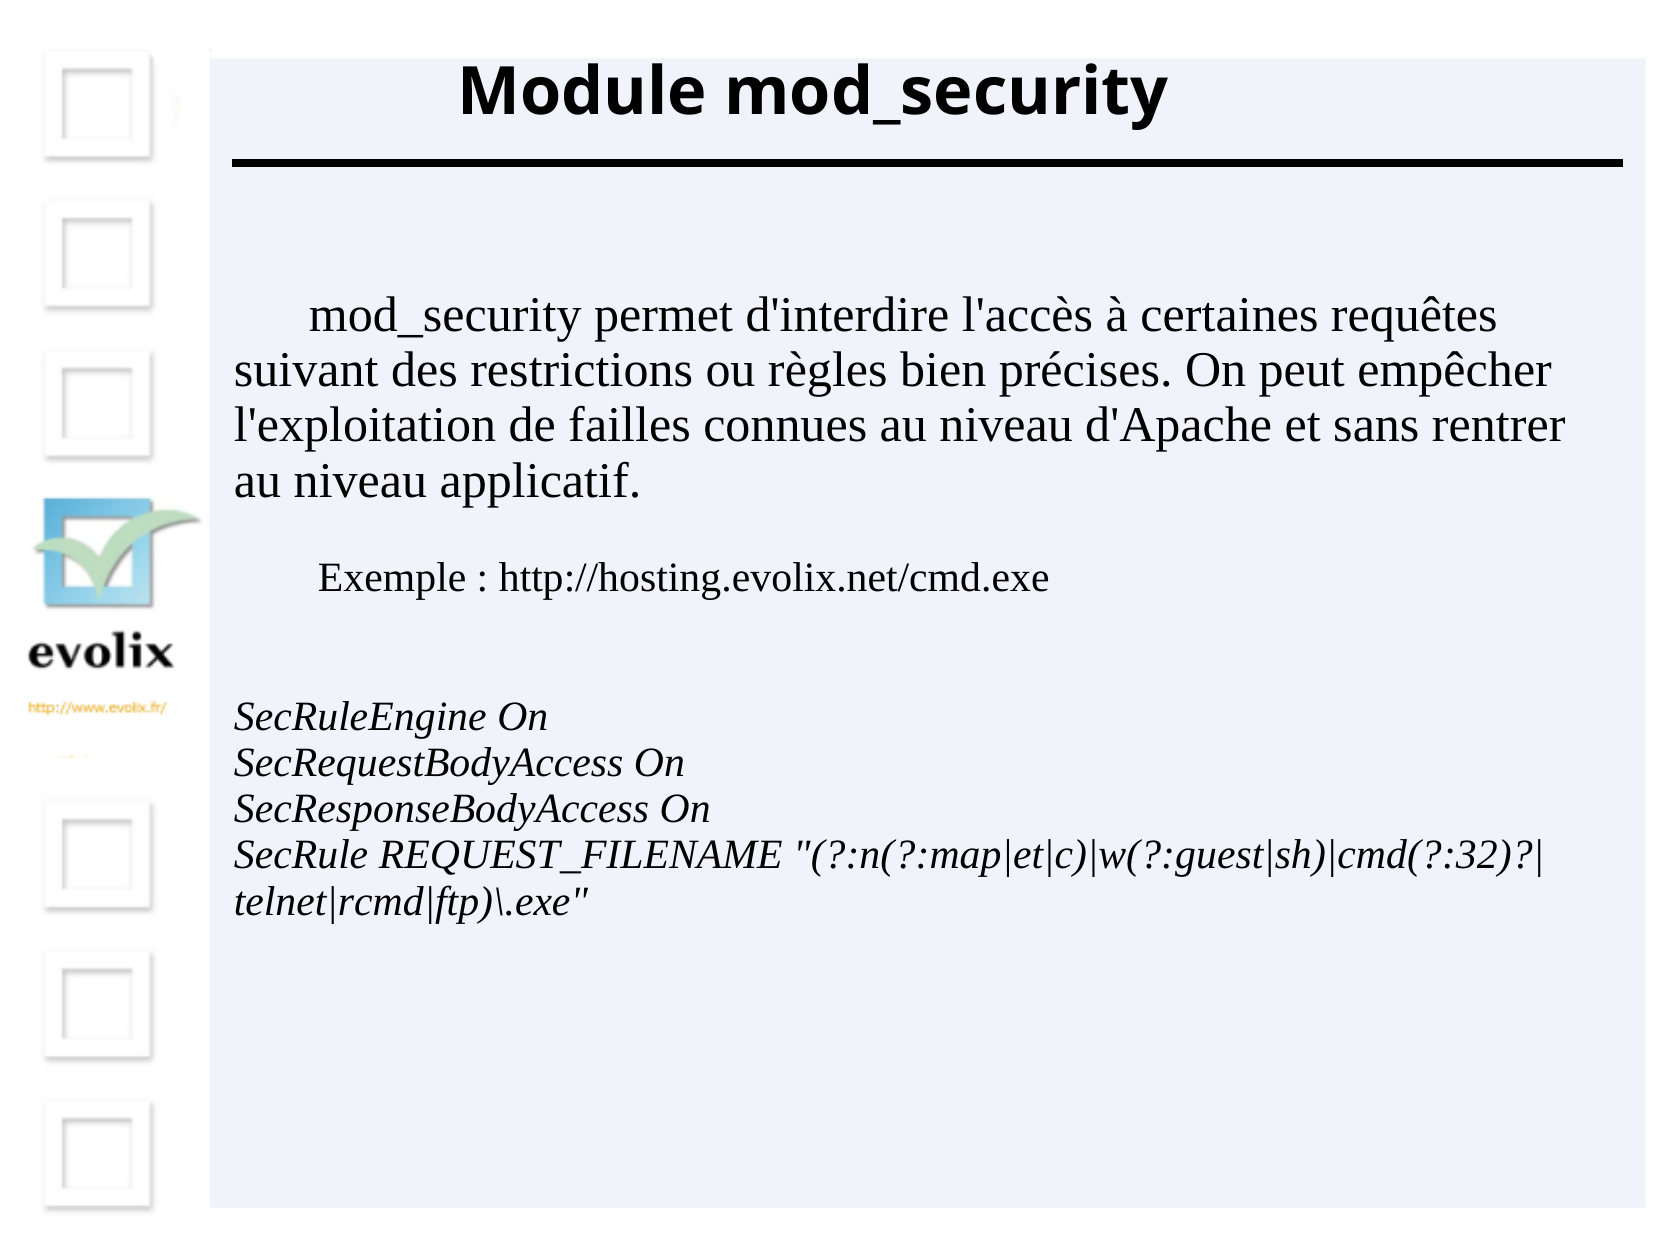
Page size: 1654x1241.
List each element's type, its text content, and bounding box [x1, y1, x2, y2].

title Module mod_security [22, 27, 1604, 151]
picture [0, 49, 1654, 1218]
subtitle mod_security permet d'interdire l'accès à certaines requêtes suivant des restrictions ou règles bien précises. On peut empêcher l'exploitation de failles connues au niveau d'Apache et sans rentrer au niveau applicatif. Exemple : http://hosting.evolix.net/cmd.exe SecRuleEngine On SecRequestBodyAccess On SecResponseBodyAccess On SecRule REQUEST_FILENAME "(?:n(?:map|et|c)|w(?:guest|sh)|cmd(?:32)?|telnet|rcmd|ftp)\.exe" [233, 181, 1626, 1030]
